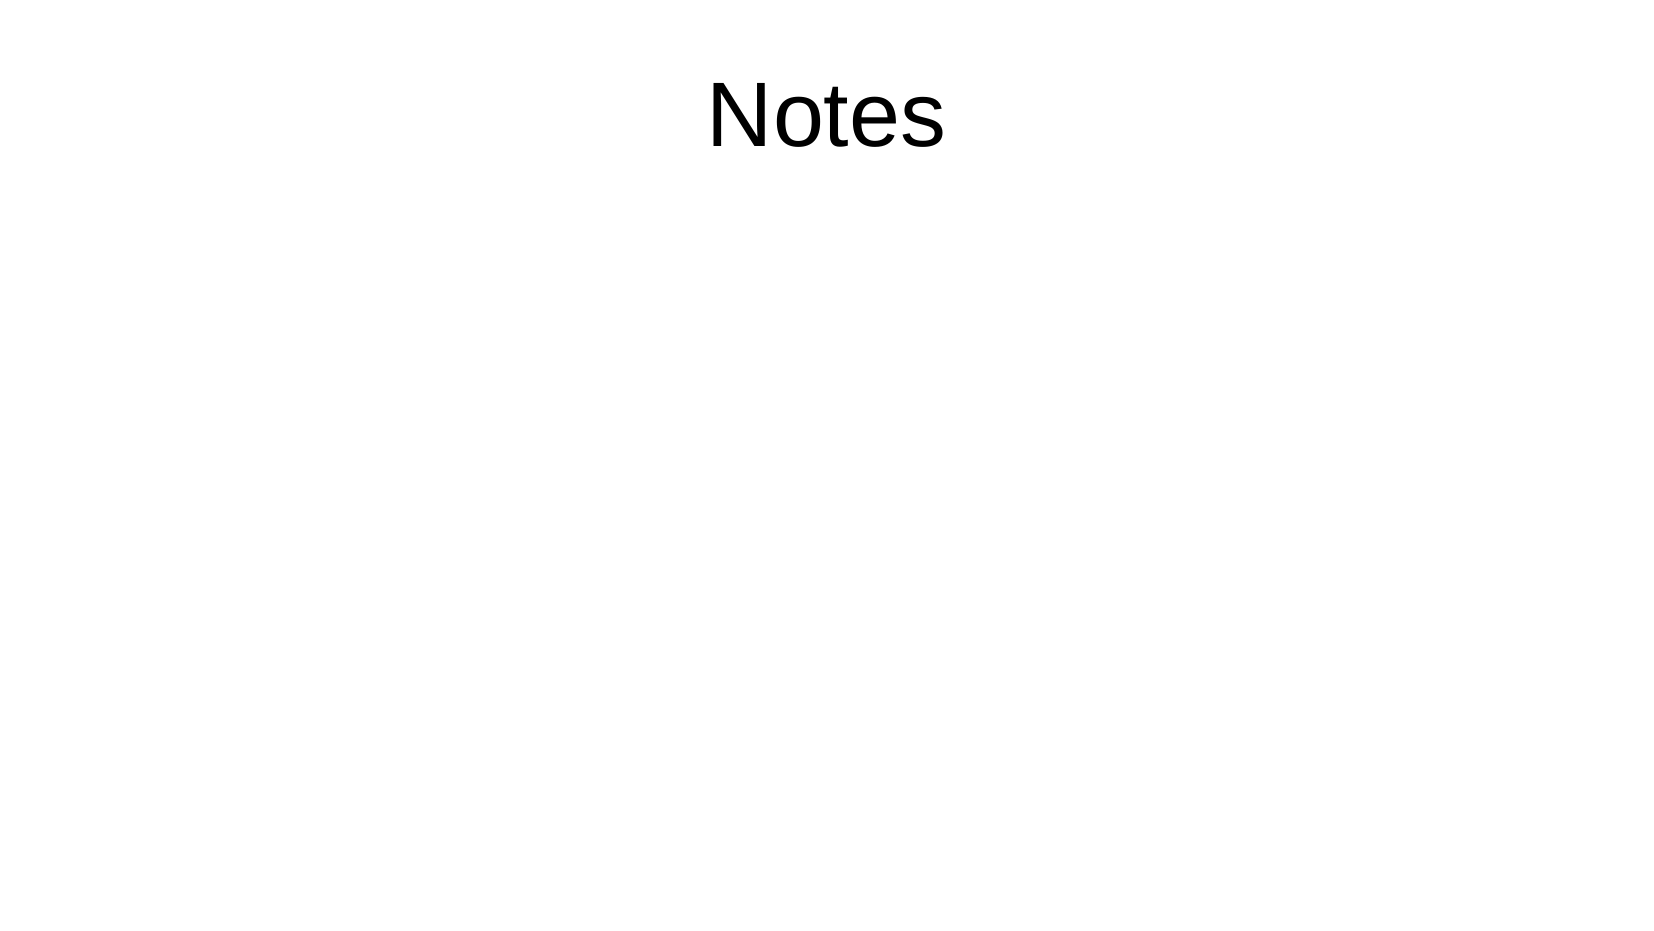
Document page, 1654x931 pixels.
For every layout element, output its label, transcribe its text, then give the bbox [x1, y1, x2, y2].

title Notes [82, 37, 1571, 193]
